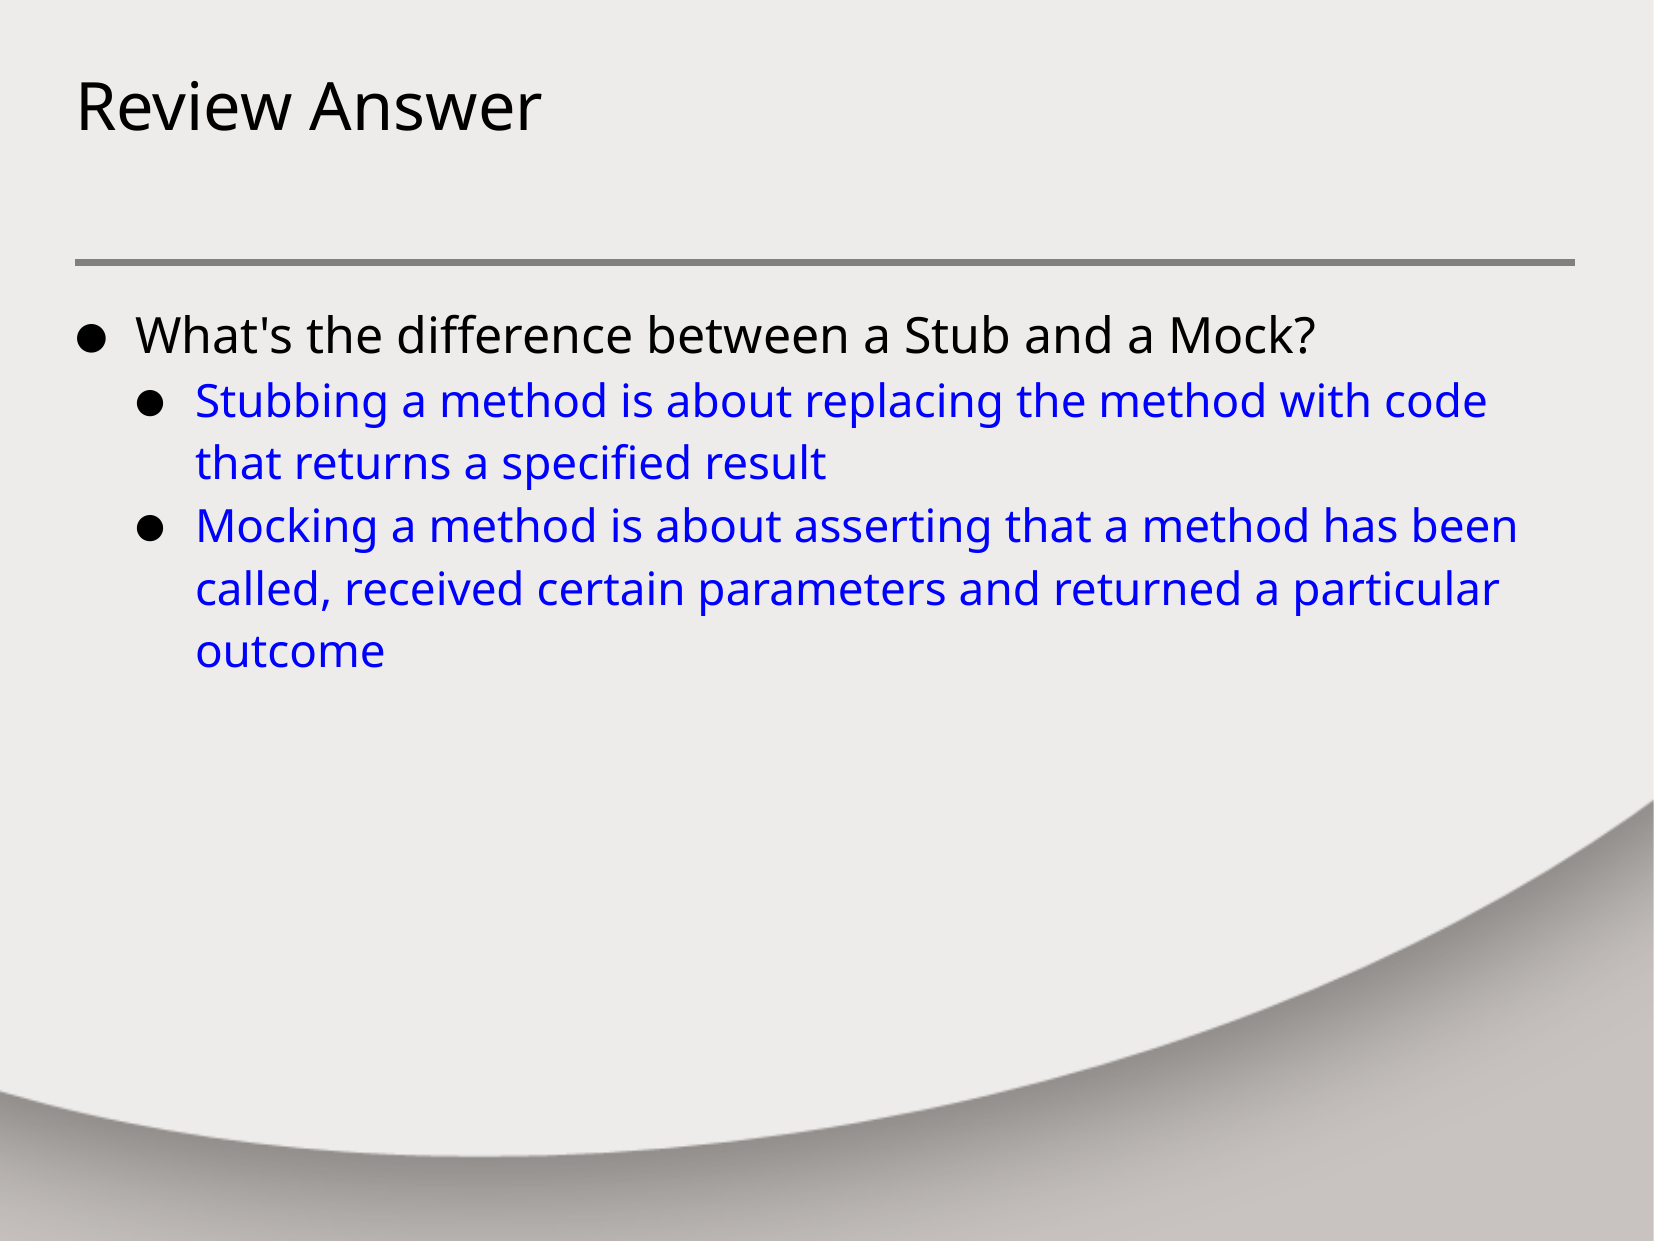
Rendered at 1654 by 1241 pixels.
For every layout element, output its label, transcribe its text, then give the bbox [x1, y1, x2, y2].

title Review Answer [75, 75, 1576, 226]
picture [0, 0, 1654, 1241]
list What's the difference between a Stub and a Mock? Stubbing a method is about replacing the method with code that returns a specified result Mocking a method is about asserting that a method has been called, received certain parameters and returned a particular outcome [75, 300, 1576, 1163]
